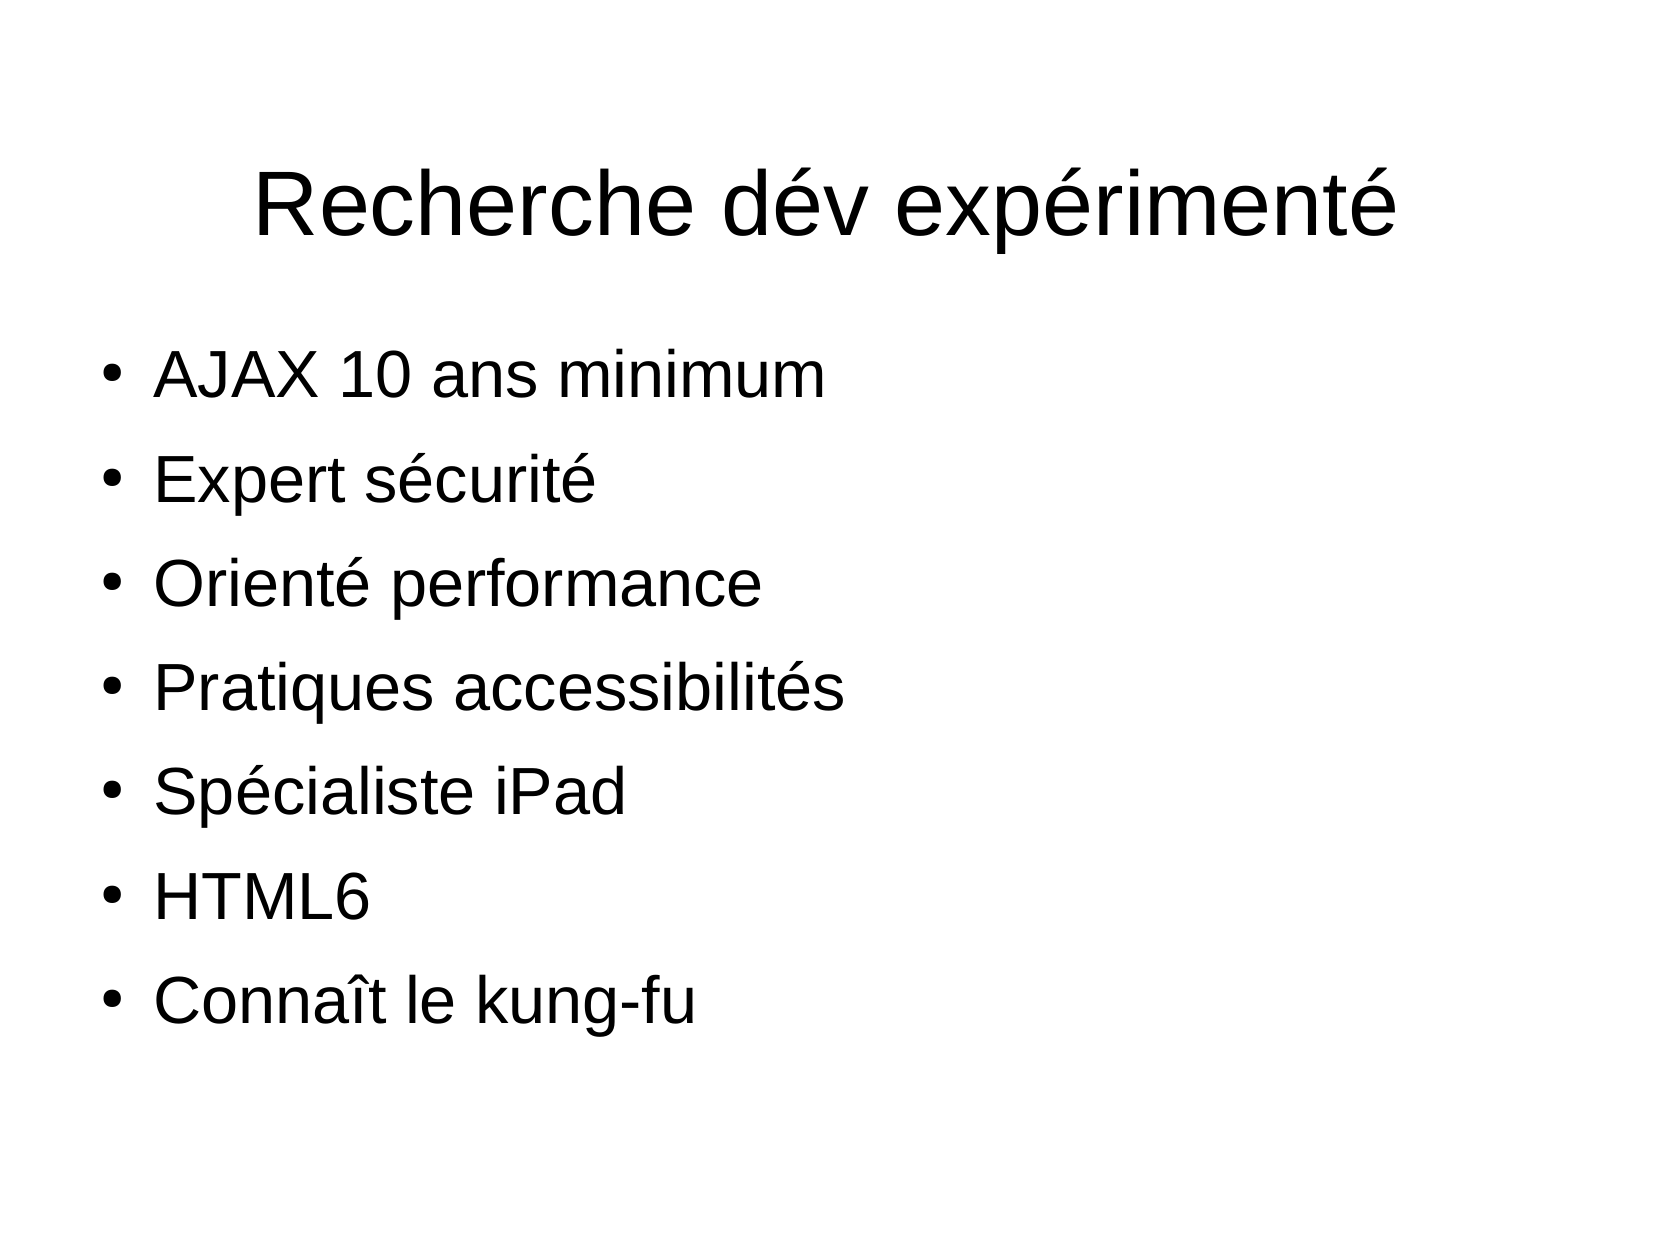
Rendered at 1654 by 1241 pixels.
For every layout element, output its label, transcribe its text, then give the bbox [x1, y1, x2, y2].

list AJAX 10 ans minimum Expert sécurité Orienté performance Pratiques accessibilités Spécialiste iPad HTML6 Connaît le kung-fu [82, 337, 1571, 1156]
title Recherche dév expérimenté [82, 49, 1571, 257]
